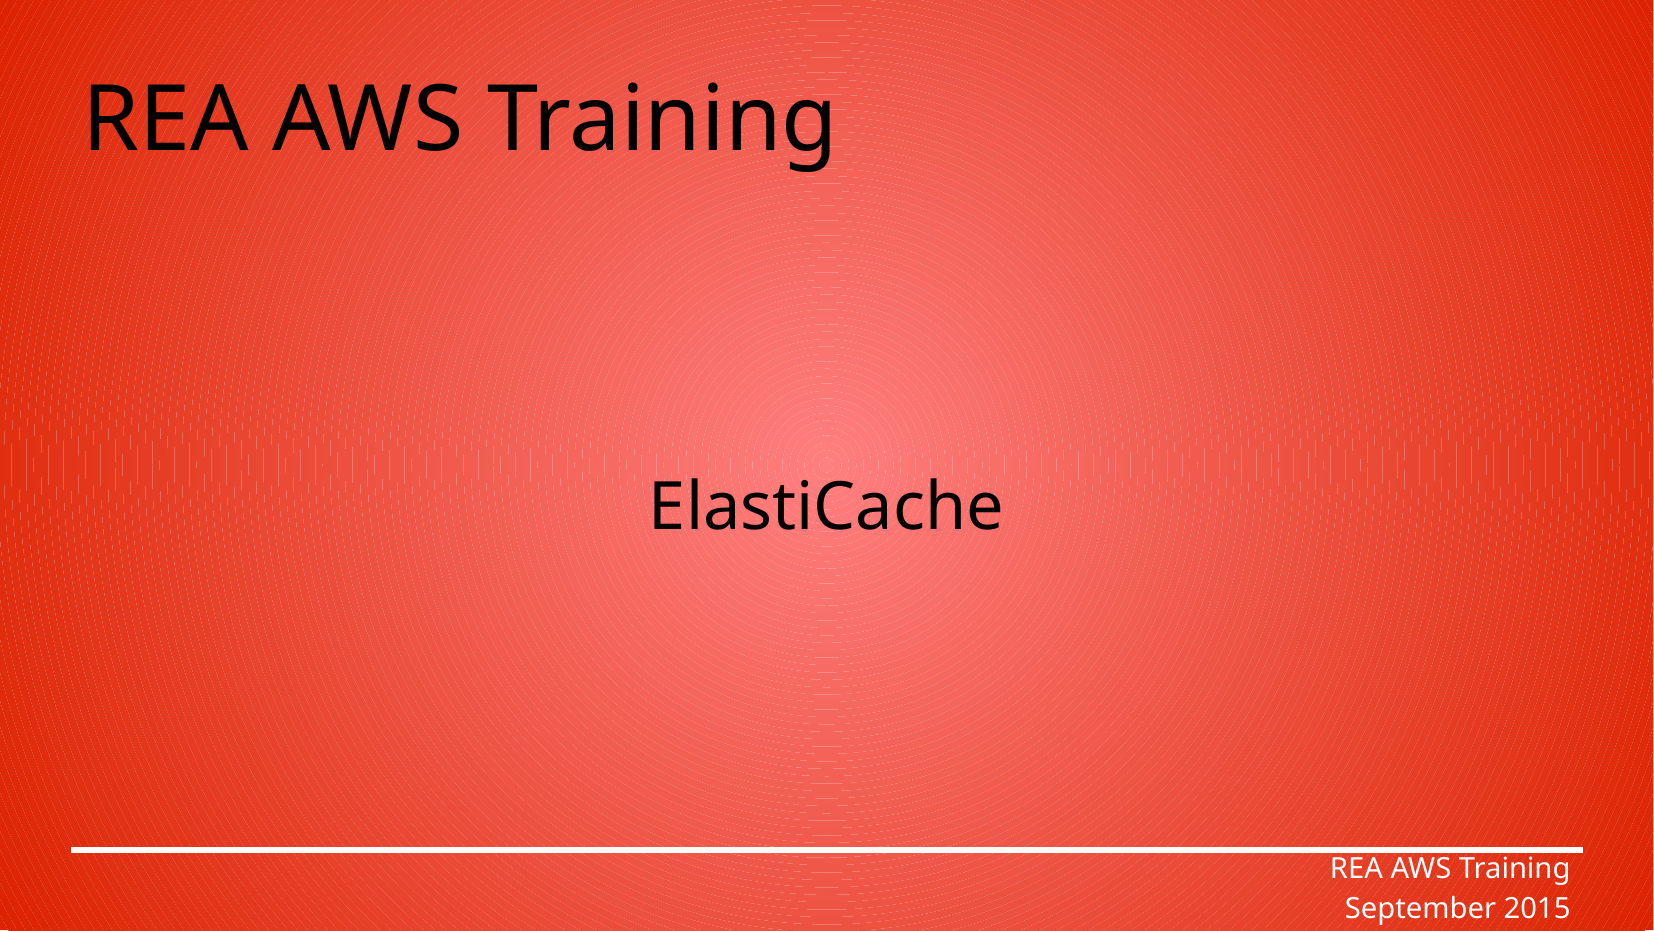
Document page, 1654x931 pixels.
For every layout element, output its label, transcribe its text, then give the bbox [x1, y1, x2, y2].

list ElastiCache [82, 217, 1571, 758]
title REA AWS Training [82, 37, 1571, 193]
